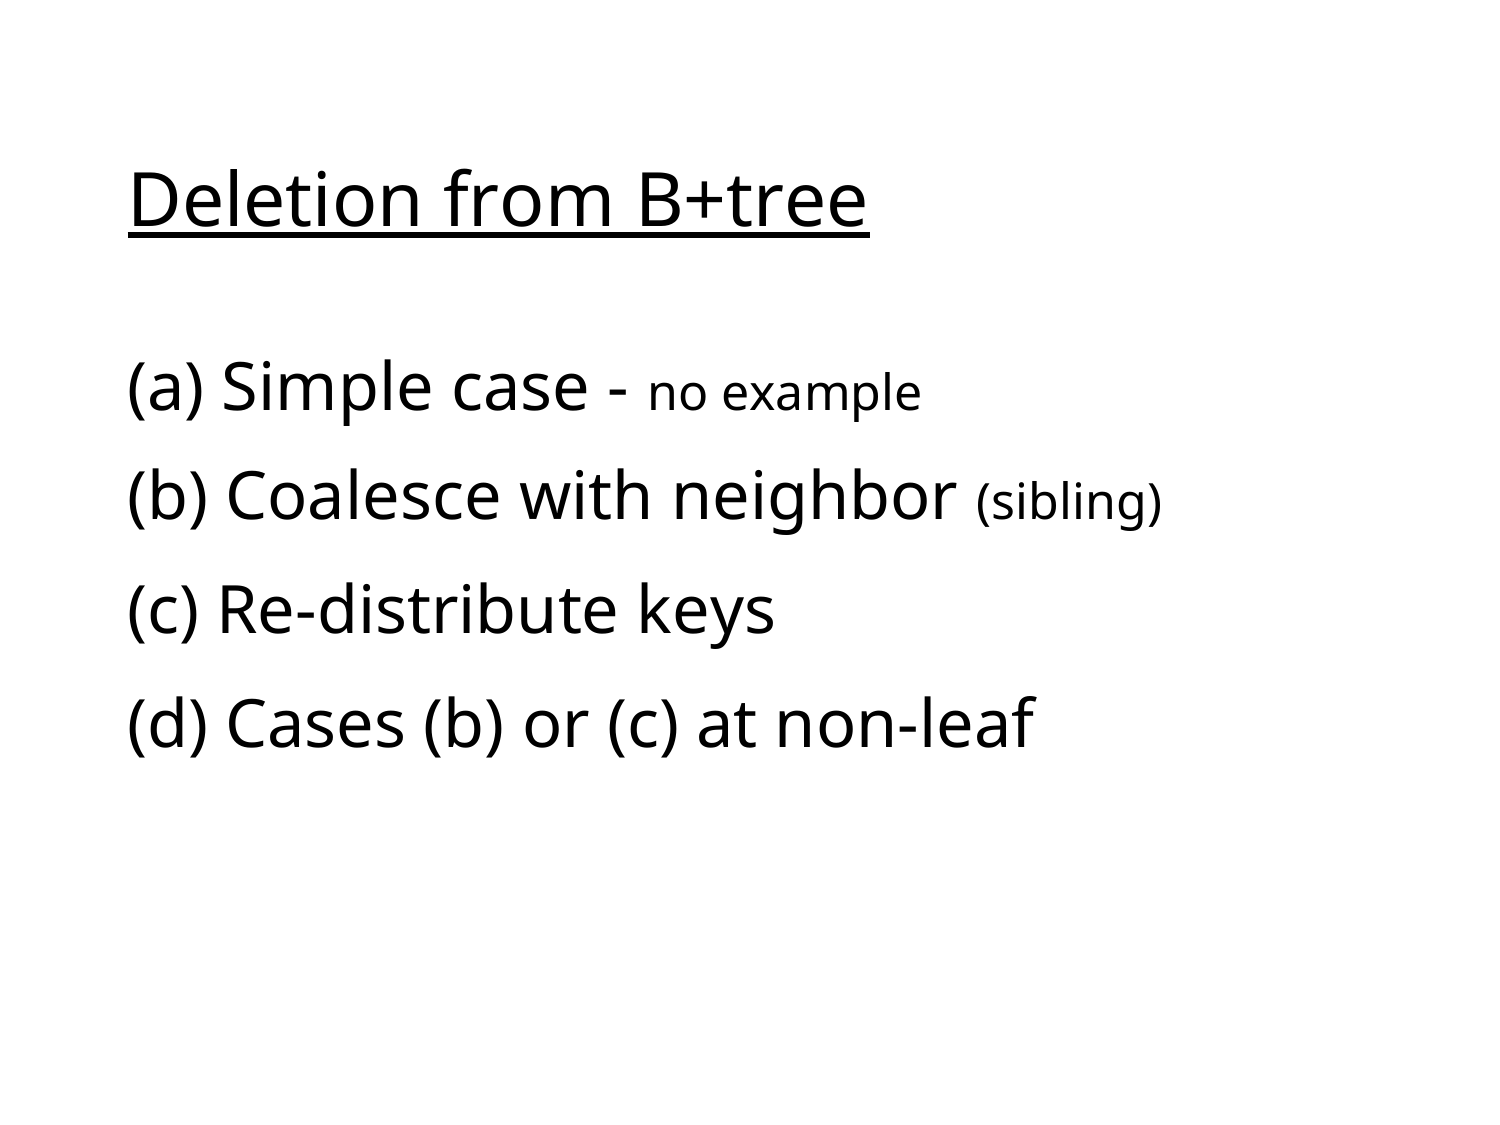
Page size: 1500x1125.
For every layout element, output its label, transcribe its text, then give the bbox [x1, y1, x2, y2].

list (a) Simple case - no example (b) Coalesce with neighbor (sibling) (c) Re-distribute keys (d) Cases (b) or (c) at non-leaf [112, 324, 1388, 1000]
title Deletion from B+tree [112, 99, 1388, 288]
